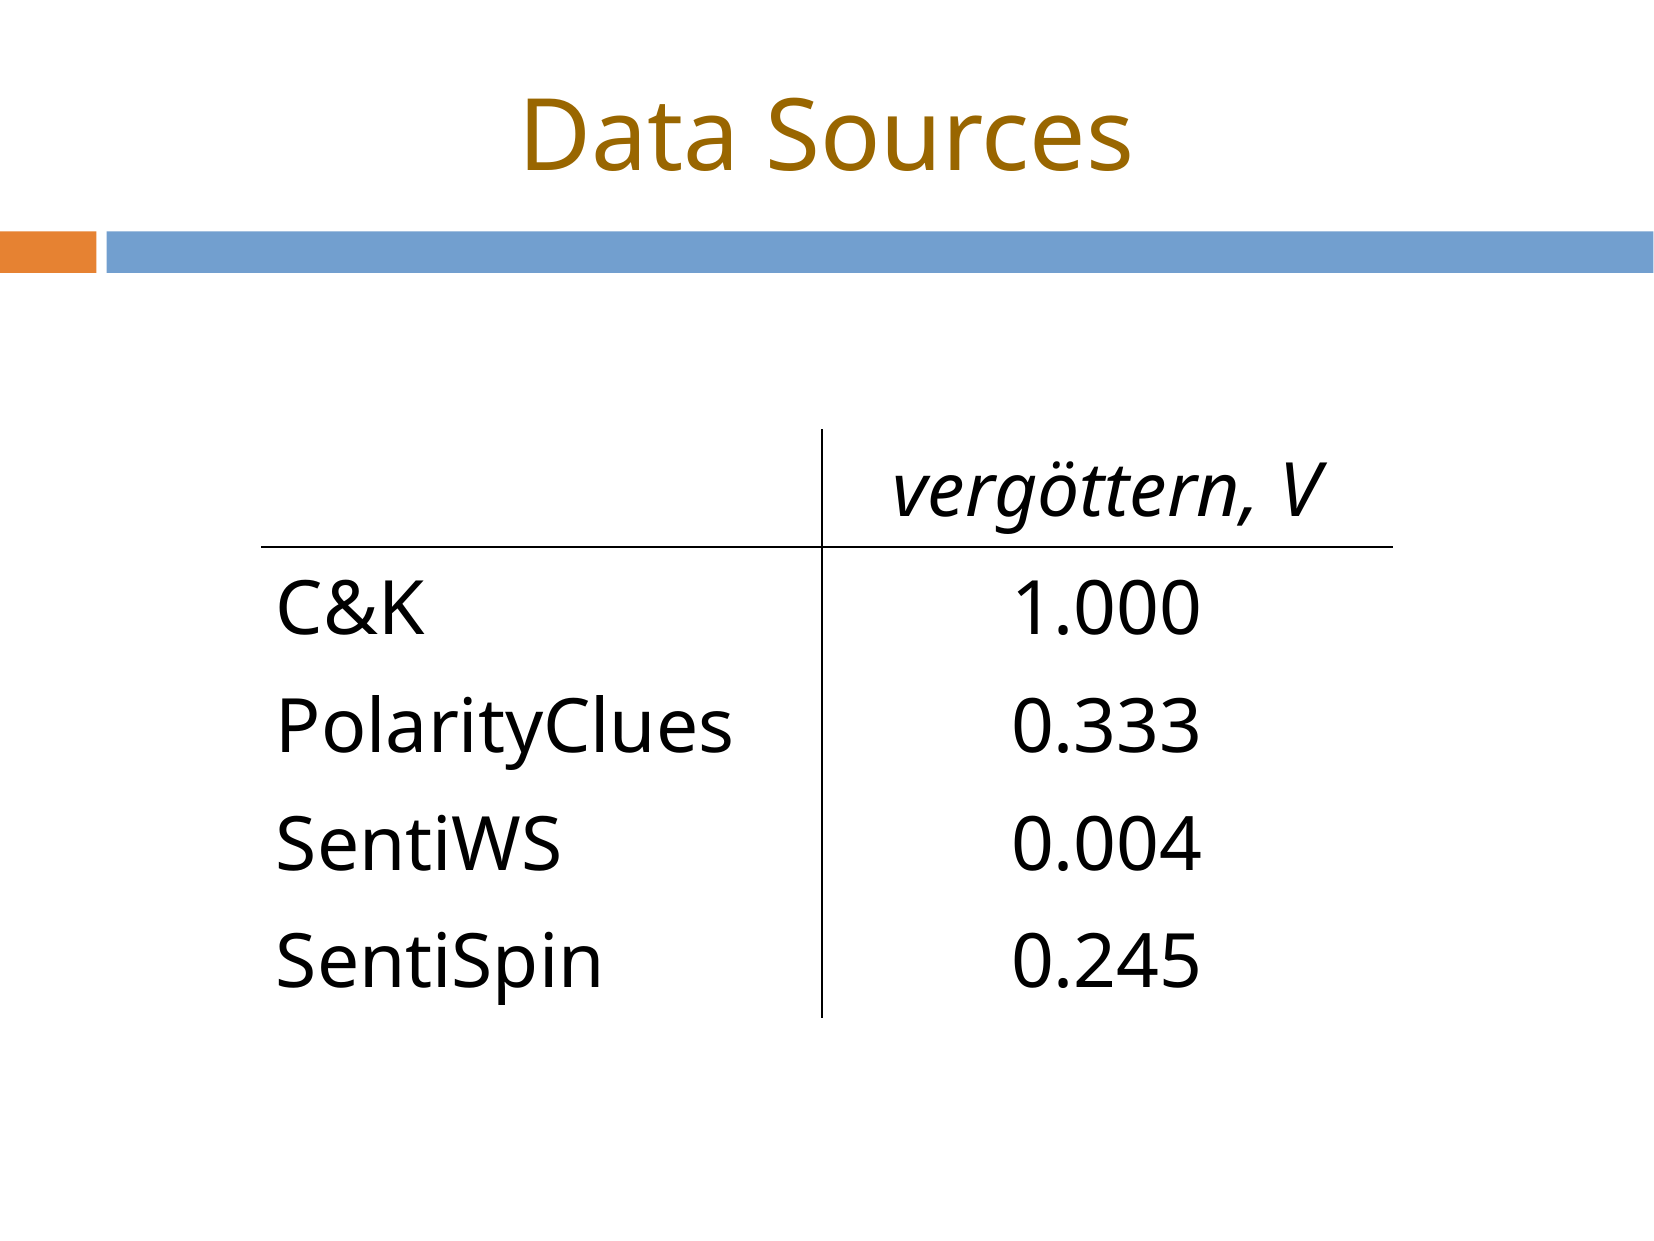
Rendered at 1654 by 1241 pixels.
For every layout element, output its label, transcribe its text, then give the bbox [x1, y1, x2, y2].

table_cell SentiSpin [261, 900, 821, 1018]
title Data Sources [0, 49, 1654, 213]
table_cell PolarityClues [261, 664, 821, 782]
table_cell SentiWS [261, 782, 821, 900]
table_header vergöttern, V [823, 429, 1393, 546]
table_cell 1.000 [823, 548, 1393, 664]
table_cell 0.245 [823, 900, 1393, 1018]
table_cell 0.004 [823, 782, 1393, 900]
table_header [261, 429, 821, 546]
table_cell 0.333 [823, 664, 1393, 782]
table_cell C&K [261, 548, 821, 664]
